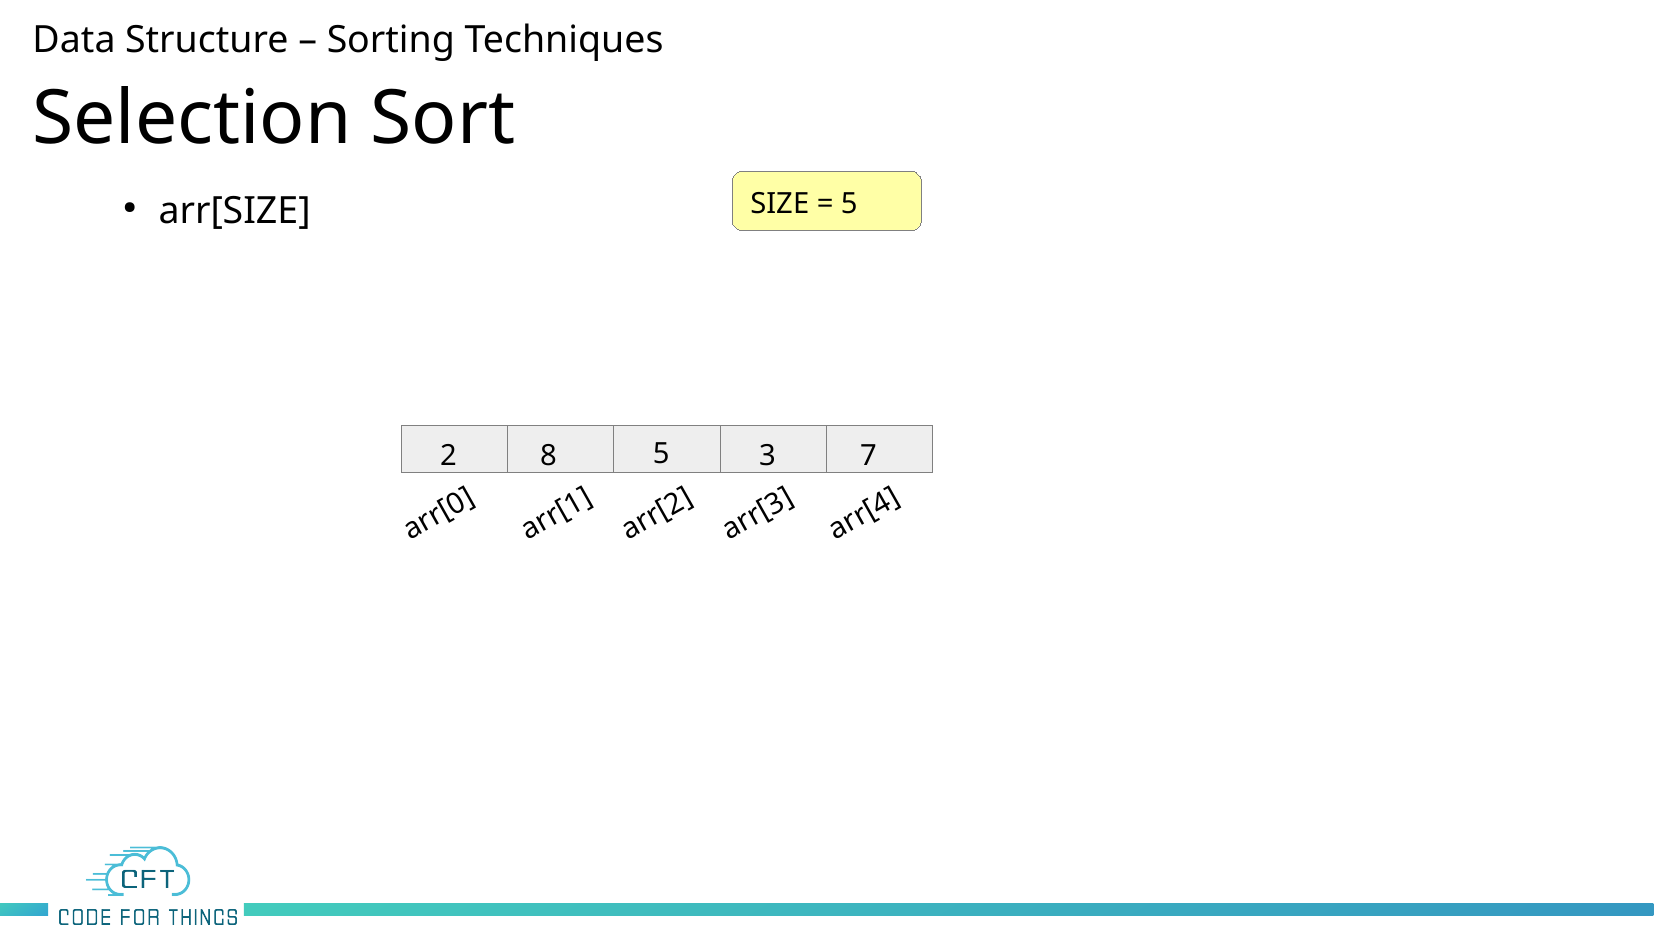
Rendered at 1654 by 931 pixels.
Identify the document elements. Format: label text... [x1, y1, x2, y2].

picture [59, 846, 237, 925]
text_box arr[3] [696, 450, 839, 566]
text_box [732, 171, 922, 231]
text_box arr[0] [377, 454, 519, 566]
title Data Structure – Sorting Techniques Selection Sort [32, 12, 1184, 166]
text_box arr[SIZE] [108, 176, 353, 243]
text_box 2 [425, 427, 492, 477]
text_box 3 [744, 427, 793, 477]
text_box arr[4] [806, 450, 957, 587]
text_box 7 [845, 427, 912, 477]
text_box arr[2] [596, 475, 733, 566]
text_box 5 [638, 425, 724, 475]
text_box [401, 425, 638, 473]
text_box 8 [525, 427, 593, 477]
text_box arr[1] [495, 450, 632, 587]
text_box [724, 425, 933, 473]
text_box SIZE = 5 [735, 175, 916, 225]
